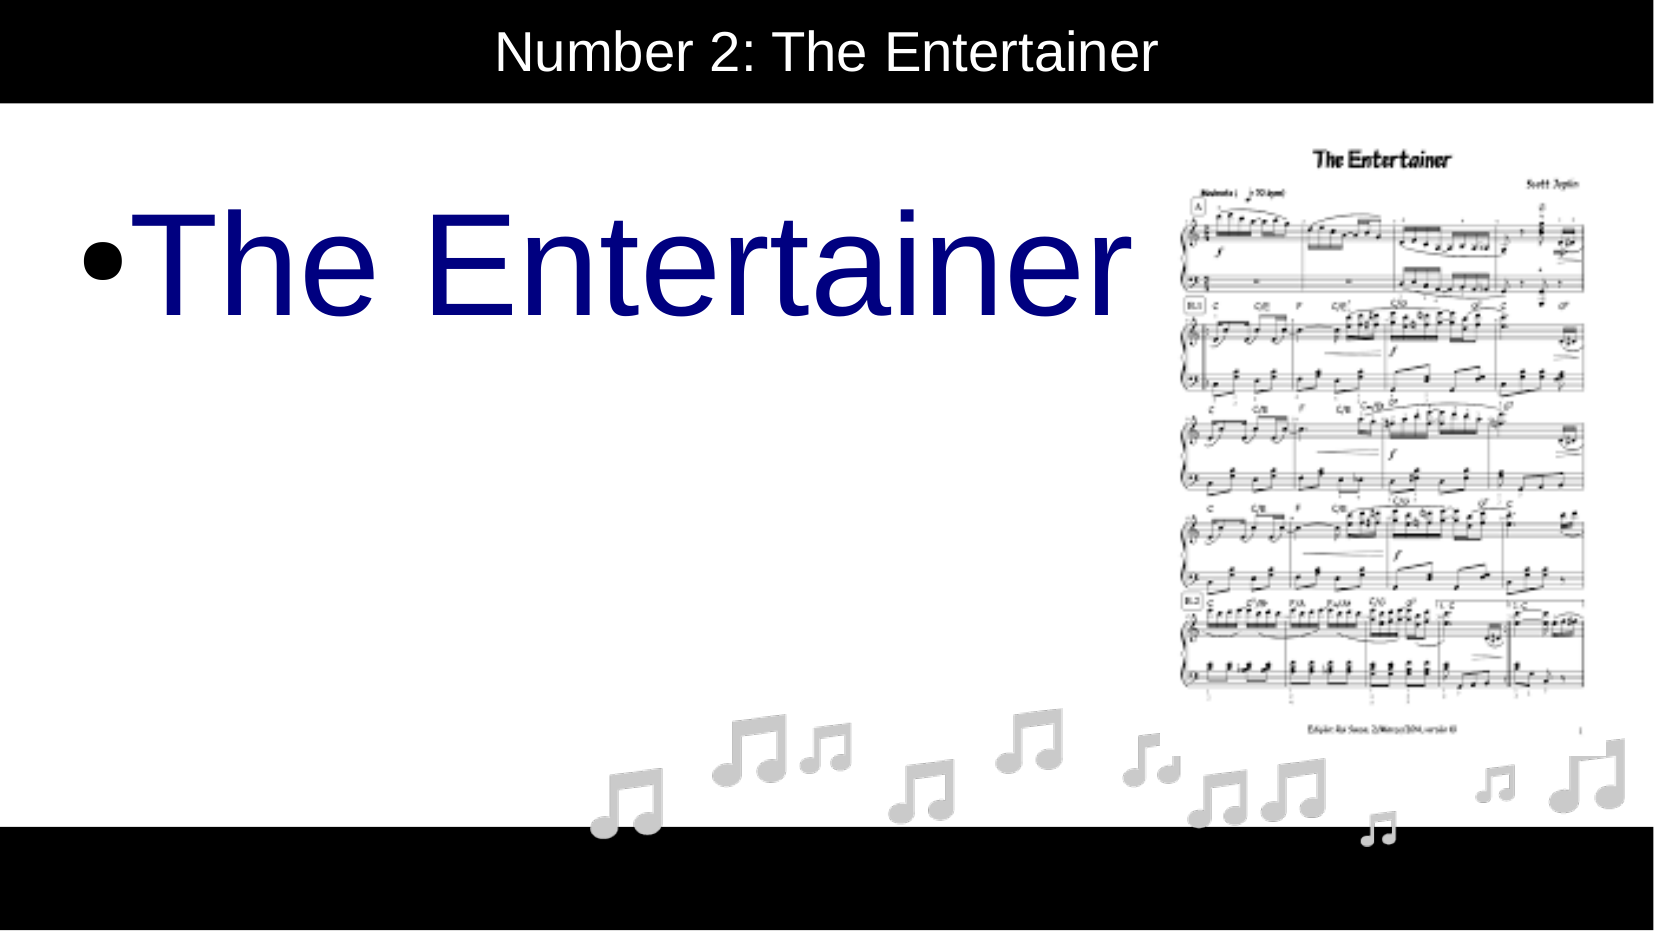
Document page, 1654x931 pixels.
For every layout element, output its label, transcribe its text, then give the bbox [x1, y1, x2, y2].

list The Entertainer [59, 183, 1160, 606]
picture [1160, 126, 1606, 756]
title Number 2: The Entertainer [59, 6, 1595, 98]
